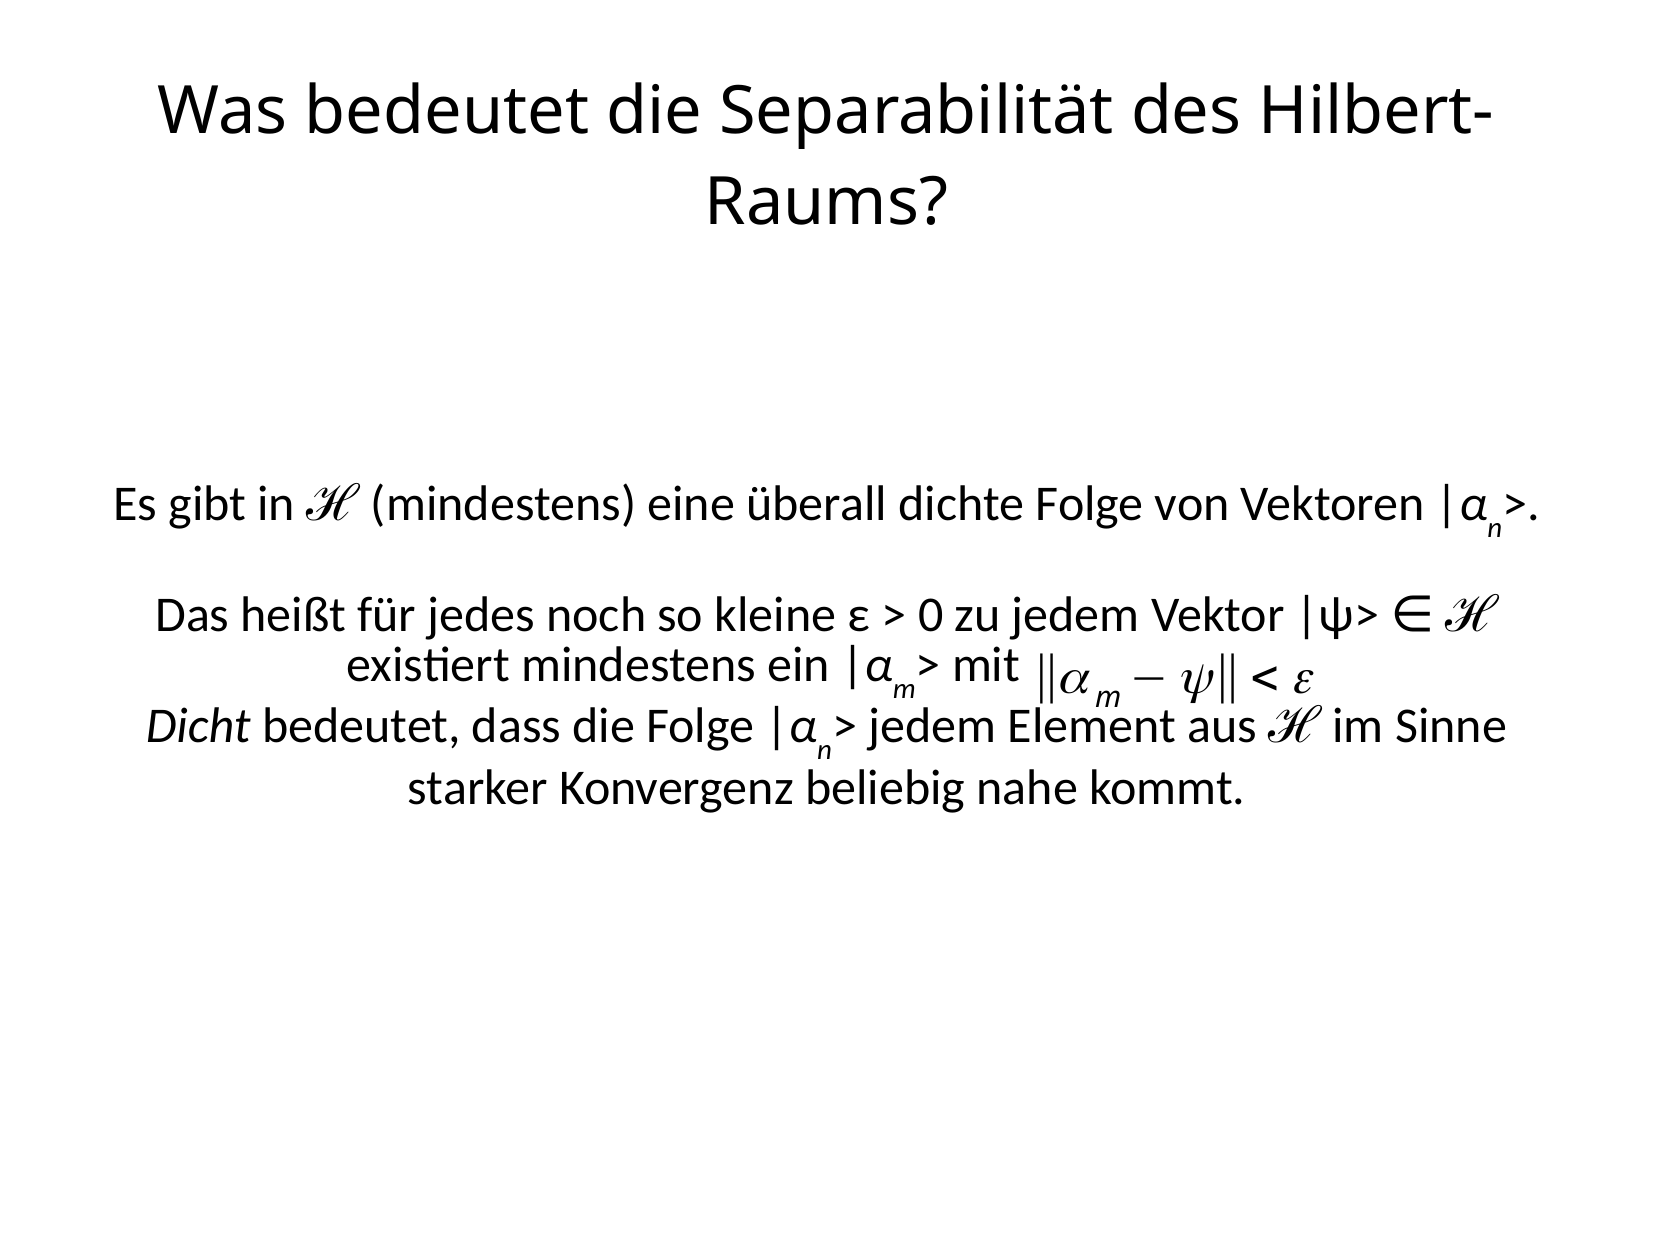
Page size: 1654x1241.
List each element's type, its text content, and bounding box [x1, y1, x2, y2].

subtitle Es gibt in ℋ (mindestens) eine überall dichte Folge von Vektoren |αn>. Das heißt für jedes noch so kleine ε > 0 zu jedem Vektor |ψ> ∈ ℋ existiert mindestens ein |αm> mit Dicht bedeutet, dass die Folge |αn> jedem Element aus ℋ im Sinne starker Konvergenz beliebig nahe kommt. [82, 290, 1571, 1010]
title Was bedeutet die Separabilität des Hilbert-Raums? [82, 49, 1571, 257]
chart [1026, 646, 1324, 716]
